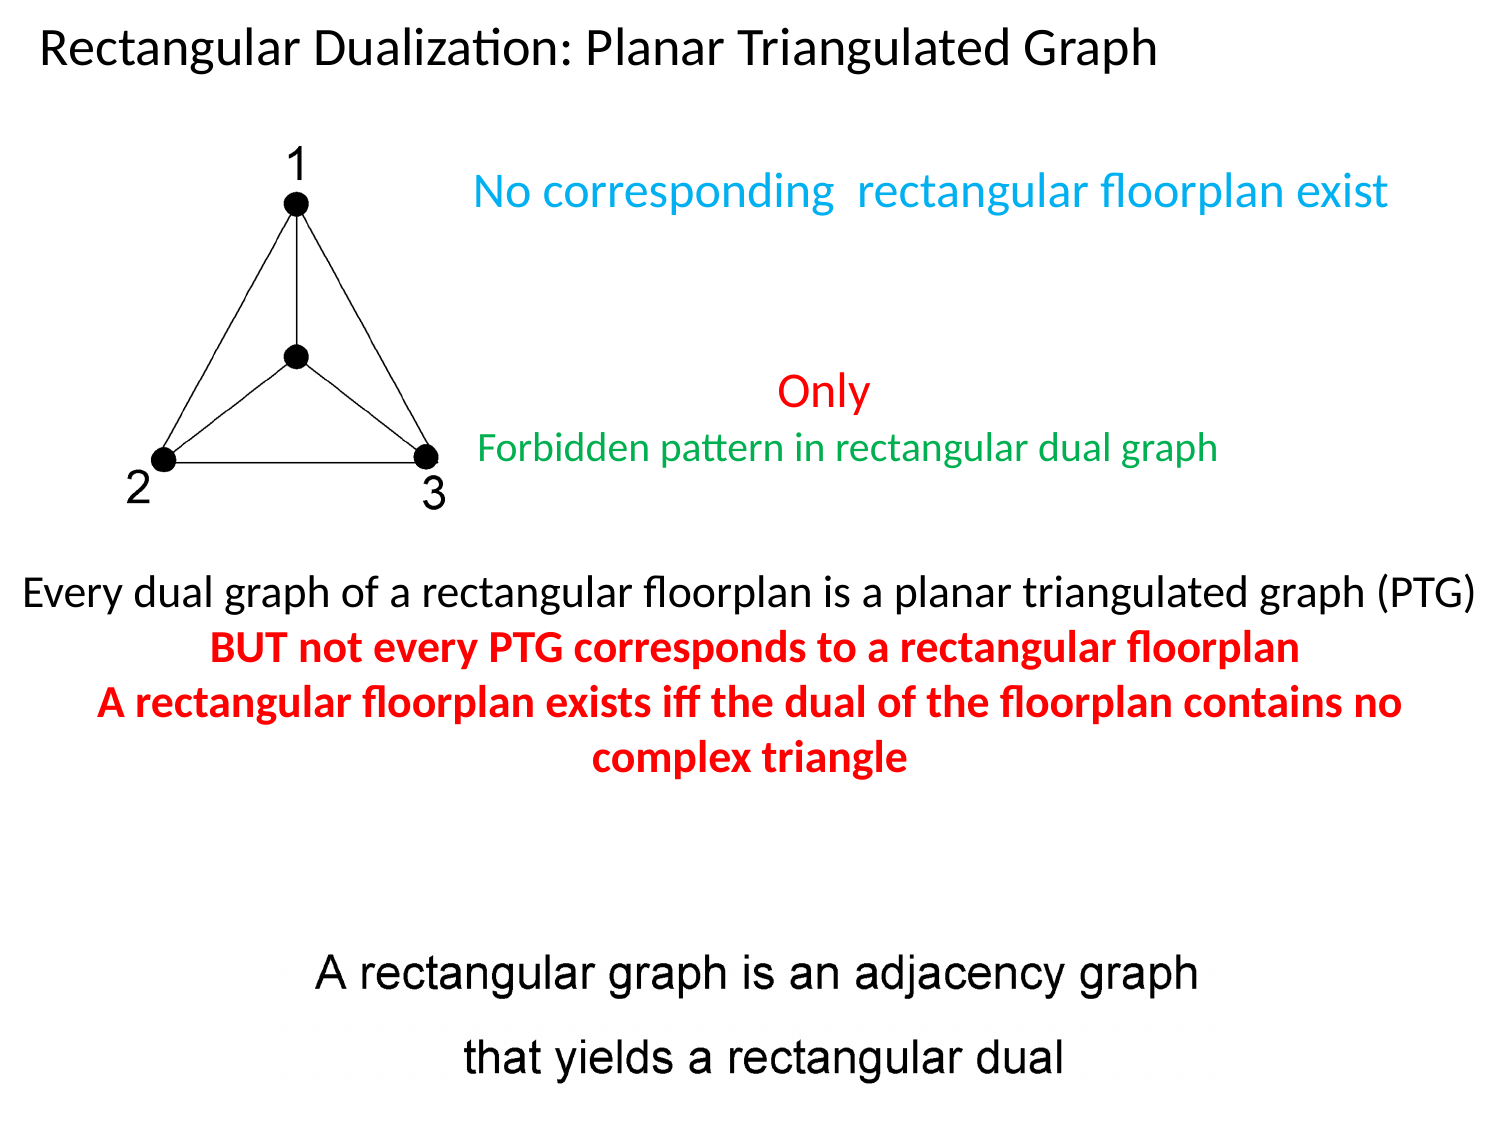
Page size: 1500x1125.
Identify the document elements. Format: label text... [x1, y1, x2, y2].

text_box Forbidden pattern in rectangular dual graph [462, 412, 1489, 478]
text_box No corresponding rectangular floorplan exist [412, 149, 1450, 225]
picture [25, 105, 591, 533]
text_box Rectangular Dualization: Planar Triangulated Graph [24, 4, 1488, 84]
text_box Only [762, 349, 1000, 425]
picture [277, 924, 1223, 1125]
text_box Every dual graph of a rectangular floorplan is a planar triangulated graph (PTG) BUT not every PTG corresponds to a rectangular floorplan A rectangular floorplan exists iff the dual of the floorplan contains no complex triangle [0, 554, 1500, 789]
